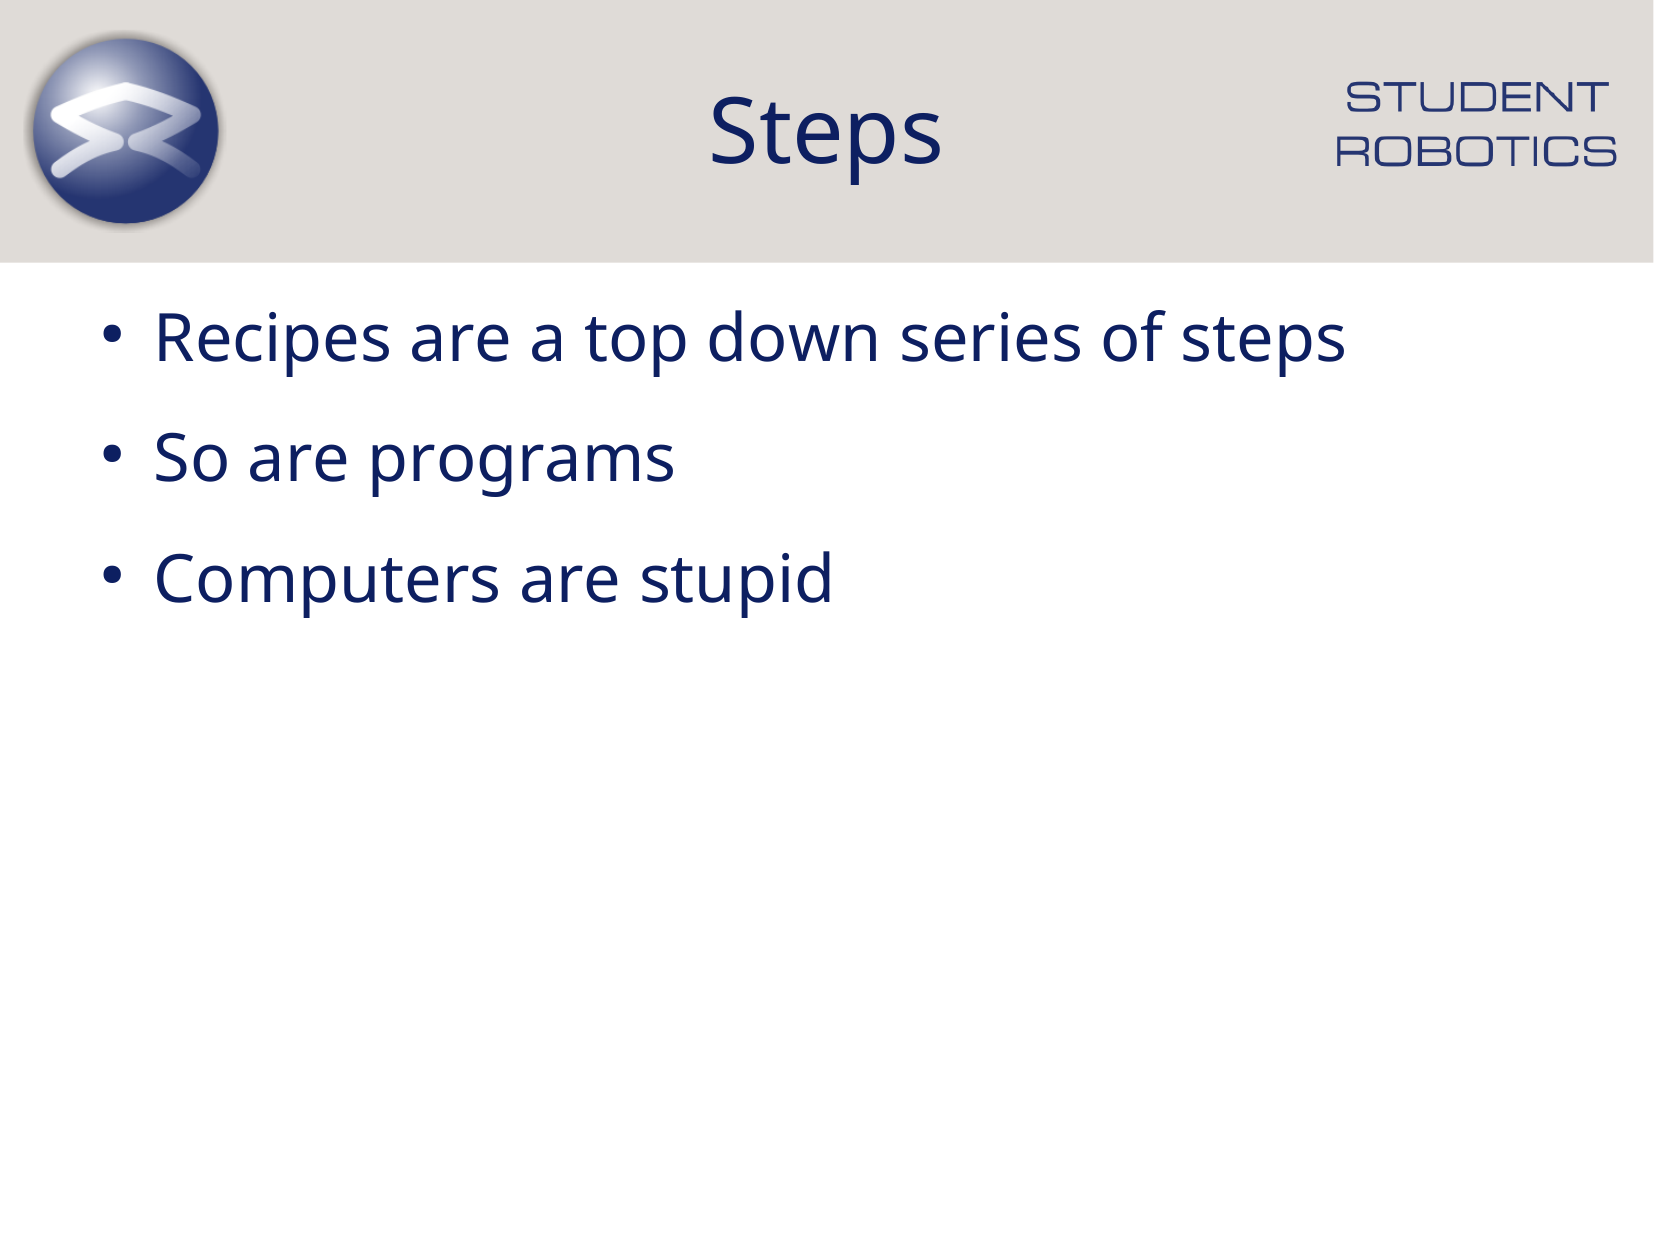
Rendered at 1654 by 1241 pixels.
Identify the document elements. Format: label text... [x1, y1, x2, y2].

picture [9, 19, 82, 245]
picture [1571, 68, 1633, 174]
title Steps [82, 7, 1571, 250]
list Recipes are a top down series of steps So are programs Computers are stupid [82, 290, 1571, 1094]
